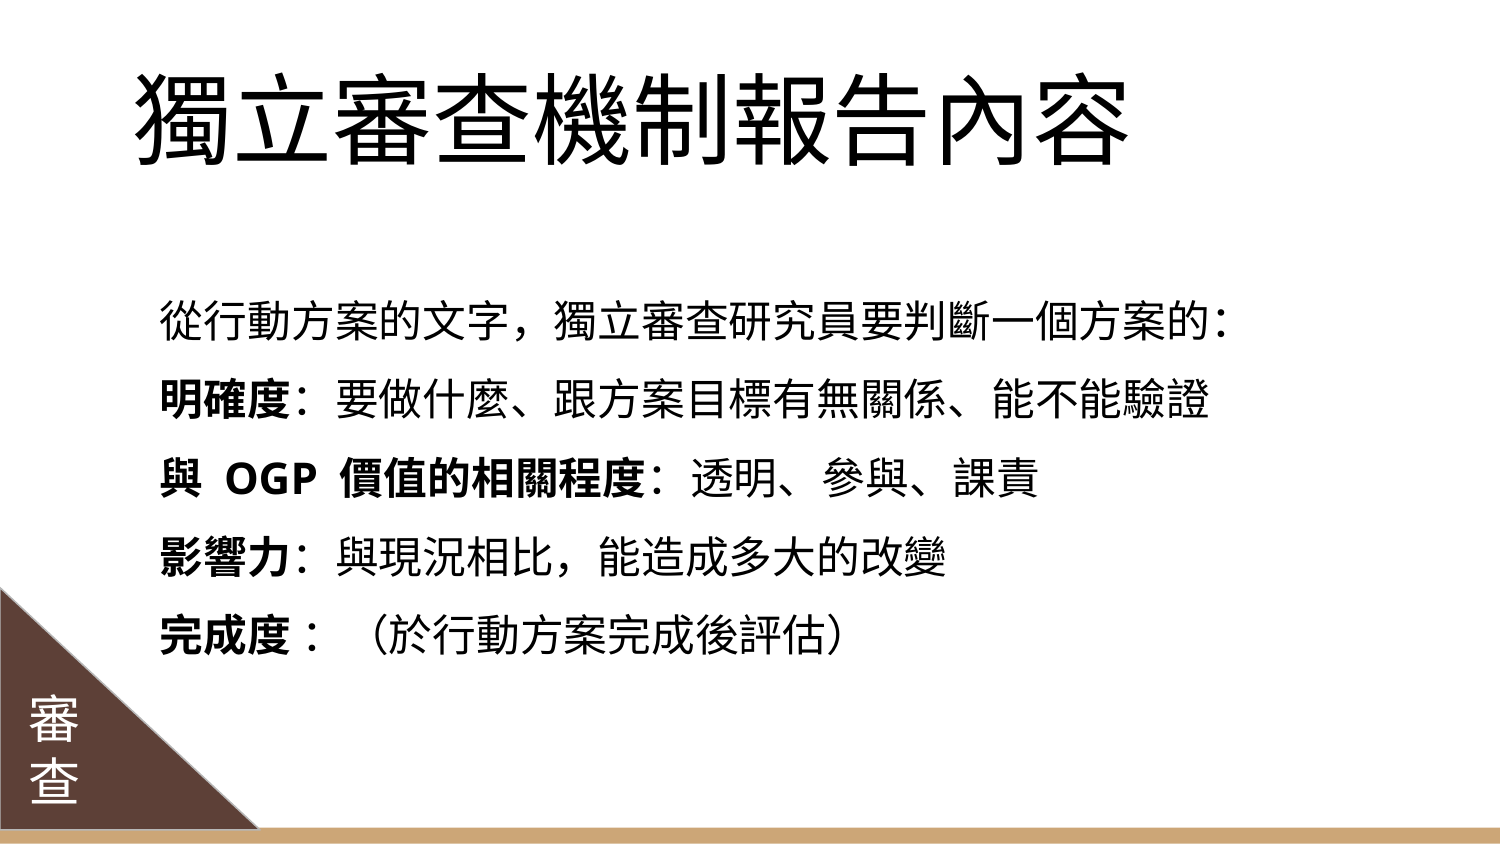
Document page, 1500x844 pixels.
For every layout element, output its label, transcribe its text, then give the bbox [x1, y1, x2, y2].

title 從行動方案的文字，獨立審查研究員要判斷一個方案的： 明確度：要做什麼、跟方案目標有無關係、能不能驗證 與 OGP 價值的相關程度：透明、參與、課責 影響力：與現況相比，能造成多大的改變 完成度 ：（於行動方案完成後評估） [144, 256, 1355, 672]
title 獨立審查機制報告內容 [117, 0, 1383, 235]
text_box [0, 587, 261, 830]
text_box 審查 [13, 671, 111, 760]
